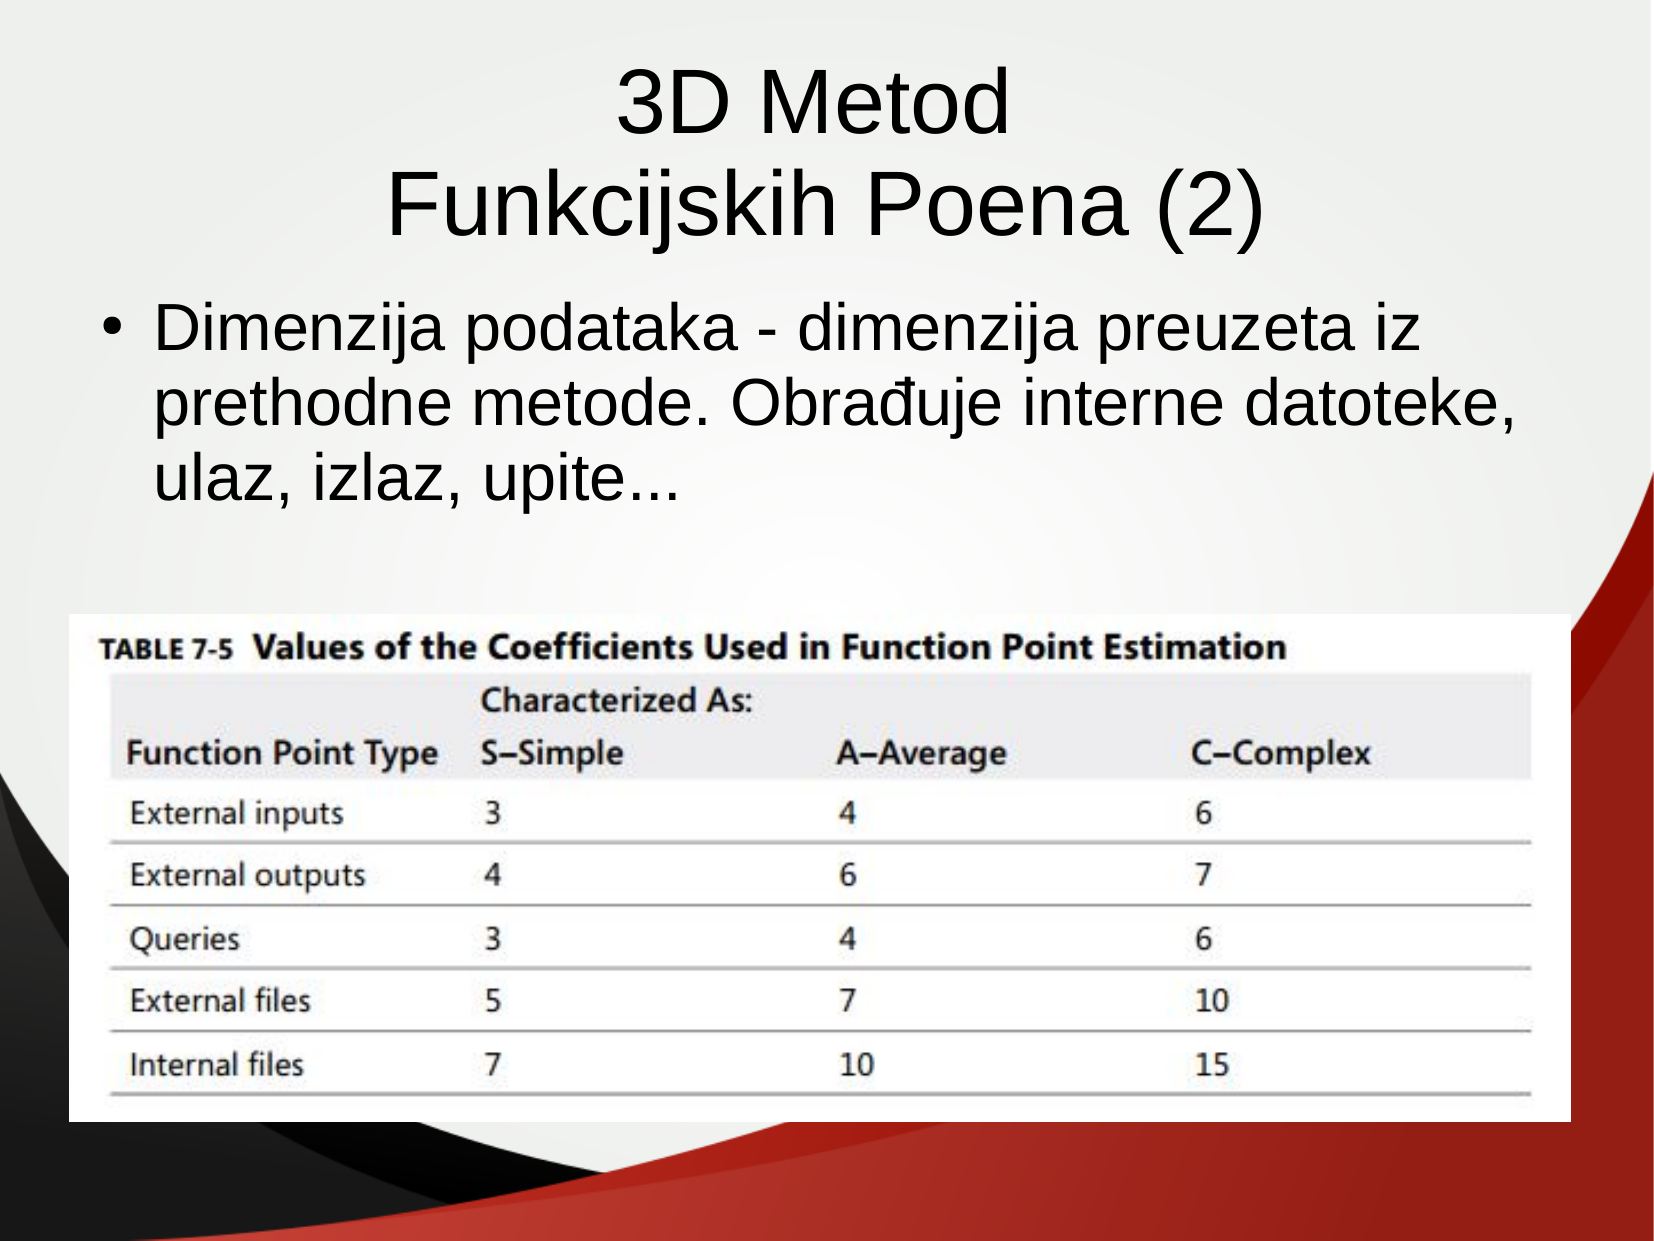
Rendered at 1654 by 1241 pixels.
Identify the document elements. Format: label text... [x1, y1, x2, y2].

list Dimenzija podataka - dimenzija preuzeta iz prethodne metode. Obrađuje interne datoteke, ulaz, izlaz, upite... [82, 290, 1571, 614]
title 3D Metod Funkcijskih Poena (2) [82, 49, 1571, 257]
picture [0, 0, 1654, 1241]
